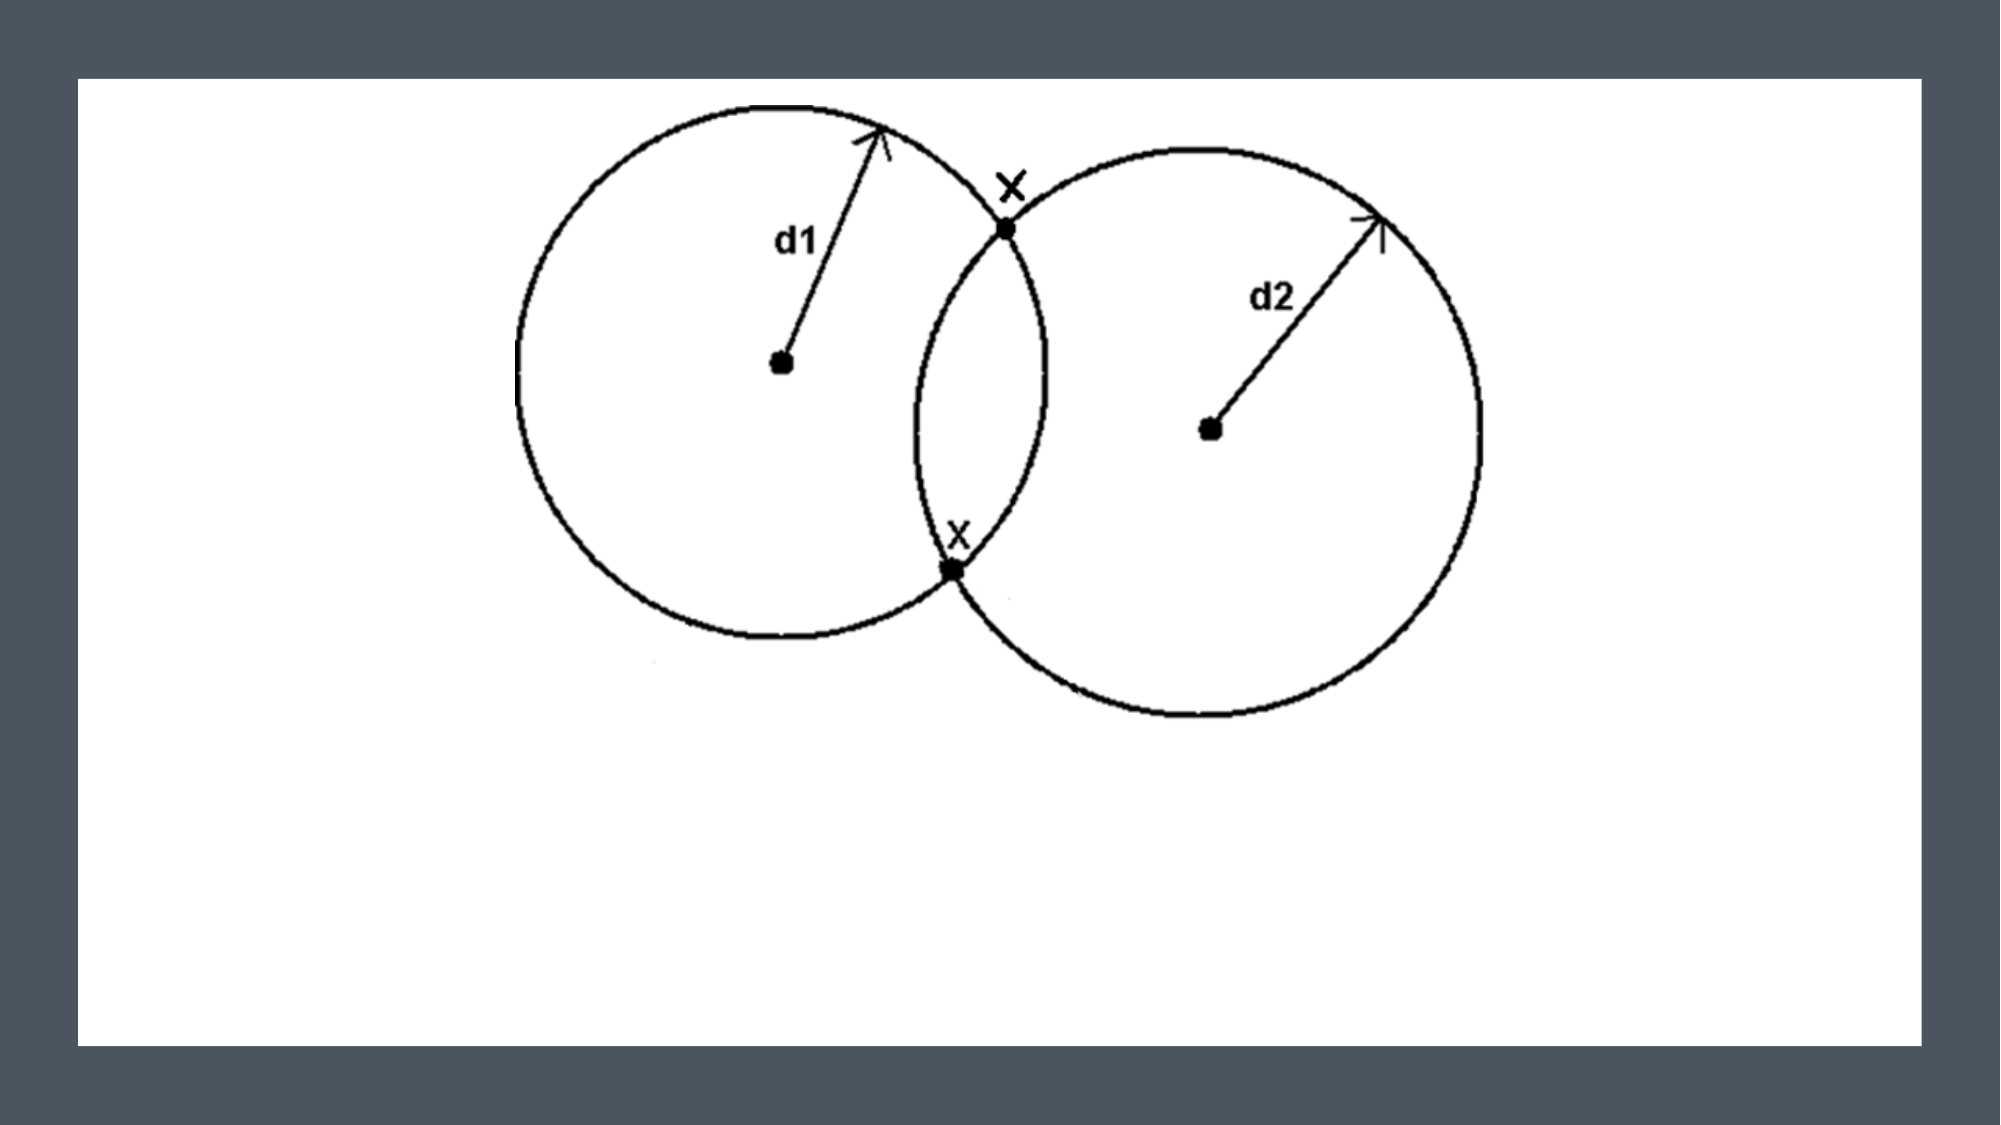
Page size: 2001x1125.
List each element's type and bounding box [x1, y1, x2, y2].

picture [515, 105, 1485, 1020]
text_box [0, 0, 2000, 1125]
